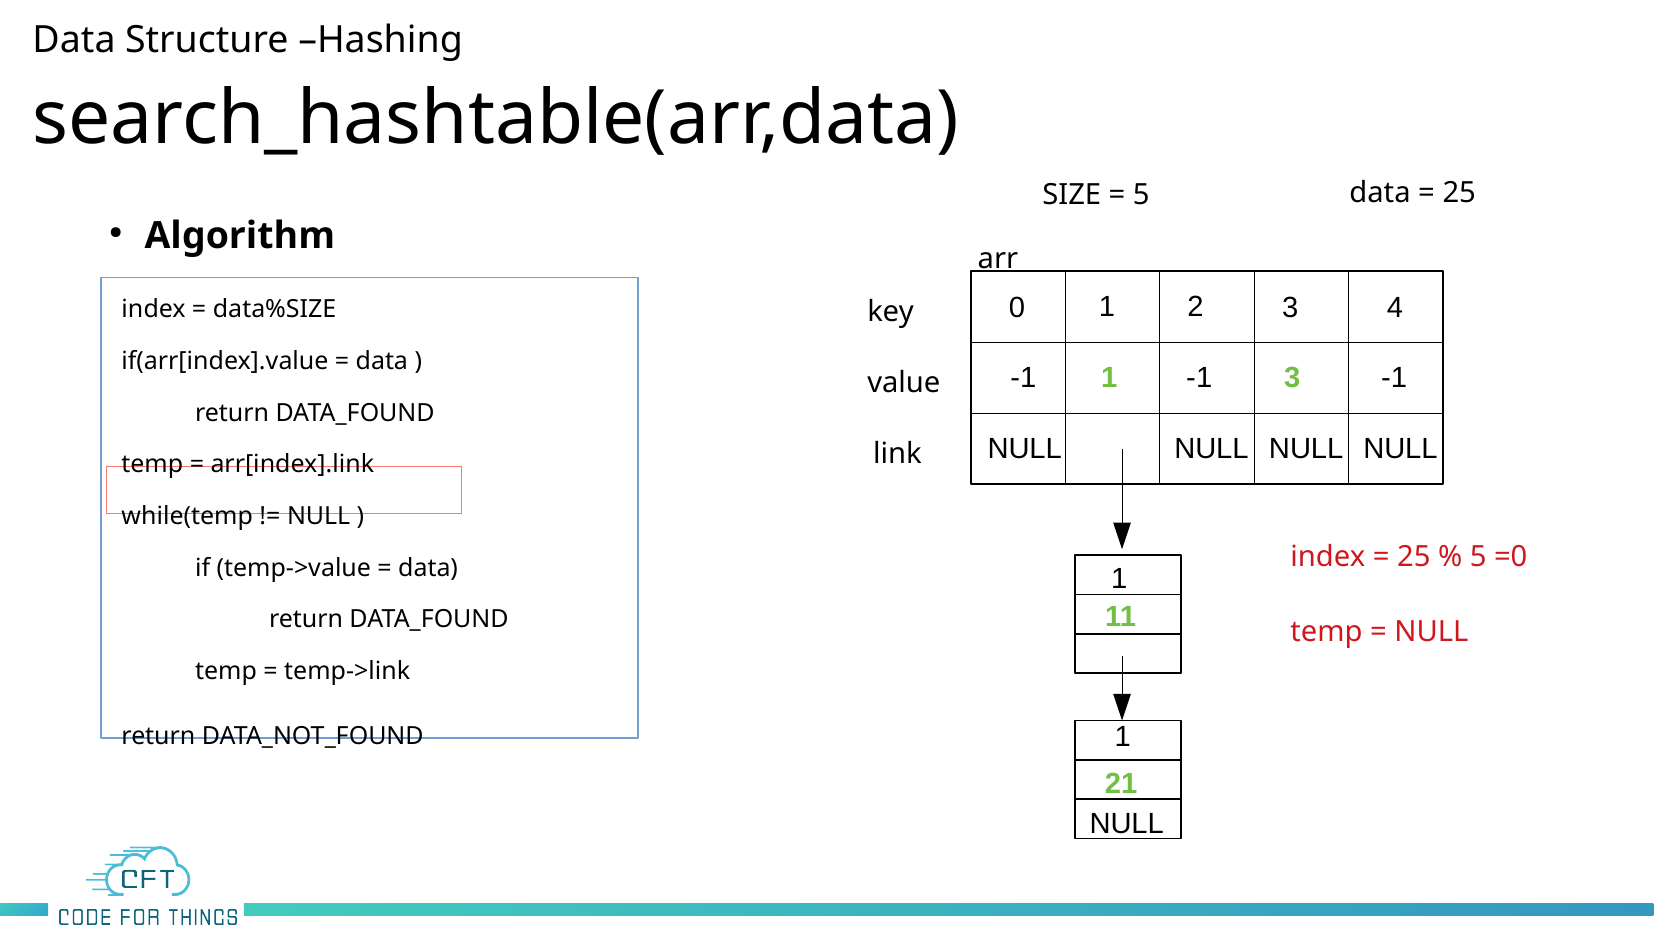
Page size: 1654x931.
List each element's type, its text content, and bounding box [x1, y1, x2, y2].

text_box link [858, 424, 973, 474]
text_box [1255, 343, 1348, 413]
text_box [1160, 473, 1254, 484]
text_box [970, 473, 1065, 484]
text_box [1074, 555, 1182, 674]
text_box NULL [1074, 799, 1179, 847]
text_box [1255, 414, 1348, 424]
text_box 1 [1084, 282, 1131, 331]
text_box 3 [1269, 353, 1325, 402]
text_box [1066, 414, 1159, 484]
text_box temp = NULL [1275, 602, 1583, 652]
text_box data = 25 [1334, 163, 1512, 214]
text_box [1255, 271, 1348, 342]
text_box [1146, 720, 1182, 839]
text_box NULL [972, 424, 1077, 473]
text_box [1160, 414, 1254, 424]
text_box [1349, 414, 1444, 424]
text_box Algorithm [94, 200, 886, 269]
text_box [1066, 271, 1159, 342]
text_box [100, 277, 638, 739]
text_box NULL [1159, 424, 1254, 473]
text_box key [852, 283, 1018, 353]
text_box 21 [1090, 759, 1170, 808]
text_box [1349, 473, 1444, 484]
text_box -1 [1366, 353, 1422, 402]
text_box [1349, 343, 1444, 413]
text_box -1 [1171, 353, 1228, 402]
text_box SIZE = 5 [1027, 166, 1205, 216]
text_box [1160, 271, 1254, 342]
text_box 0 [994, 283, 1041, 332]
text_box [1074, 720, 1099, 799]
text_box NULL [1254, 424, 1348, 473]
text_box [1143, 555, 1182, 592]
text_box [1255, 473, 1348, 484]
text_box [1018, 343, 1065, 413]
title Data Structure –Hashing search_hashtable(arr,data) [32, 12, 1630, 166]
text_box [1160, 343, 1254, 413]
text_box index = 25 % 5 =0 [1275, 527, 1583, 577]
text_box 1 [1096, 554, 1143, 592]
text_box 1 [1086, 353, 1142, 402]
text_box -1 [995, 353, 1052, 402]
text_box 2 [1172, 282, 1219, 331]
text_box [970, 280, 1065, 342]
text_box [1066, 343, 1159, 413]
text_box 11 [1090, 592, 1199, 640]
text_box index = data%SIZE if(arr[index].value = data ) return DATA_FOUND temp = arr[index].link while(temp != NULL ) if (temp->value = data) return DATA_FOUND temp = temp->link return DATA_NOT_FOUND [106, 283, 798, 839]
text_box [1018, 414, 1065, 424]
text_box 1 [1099, 712, 1146, 759]
text_box arr [963, 230, 1141, 280]
text_box 3 [1267, 283, 1314, 331]
picture [59, 846, 237, 925]
text_box [1349, 271, 1444, 342]
text_box 4 [1372, 283, 1419, 331]
text_box NULL [1348, 424, 1453, 473]
text_box value [852, 353, 1018, 437]
